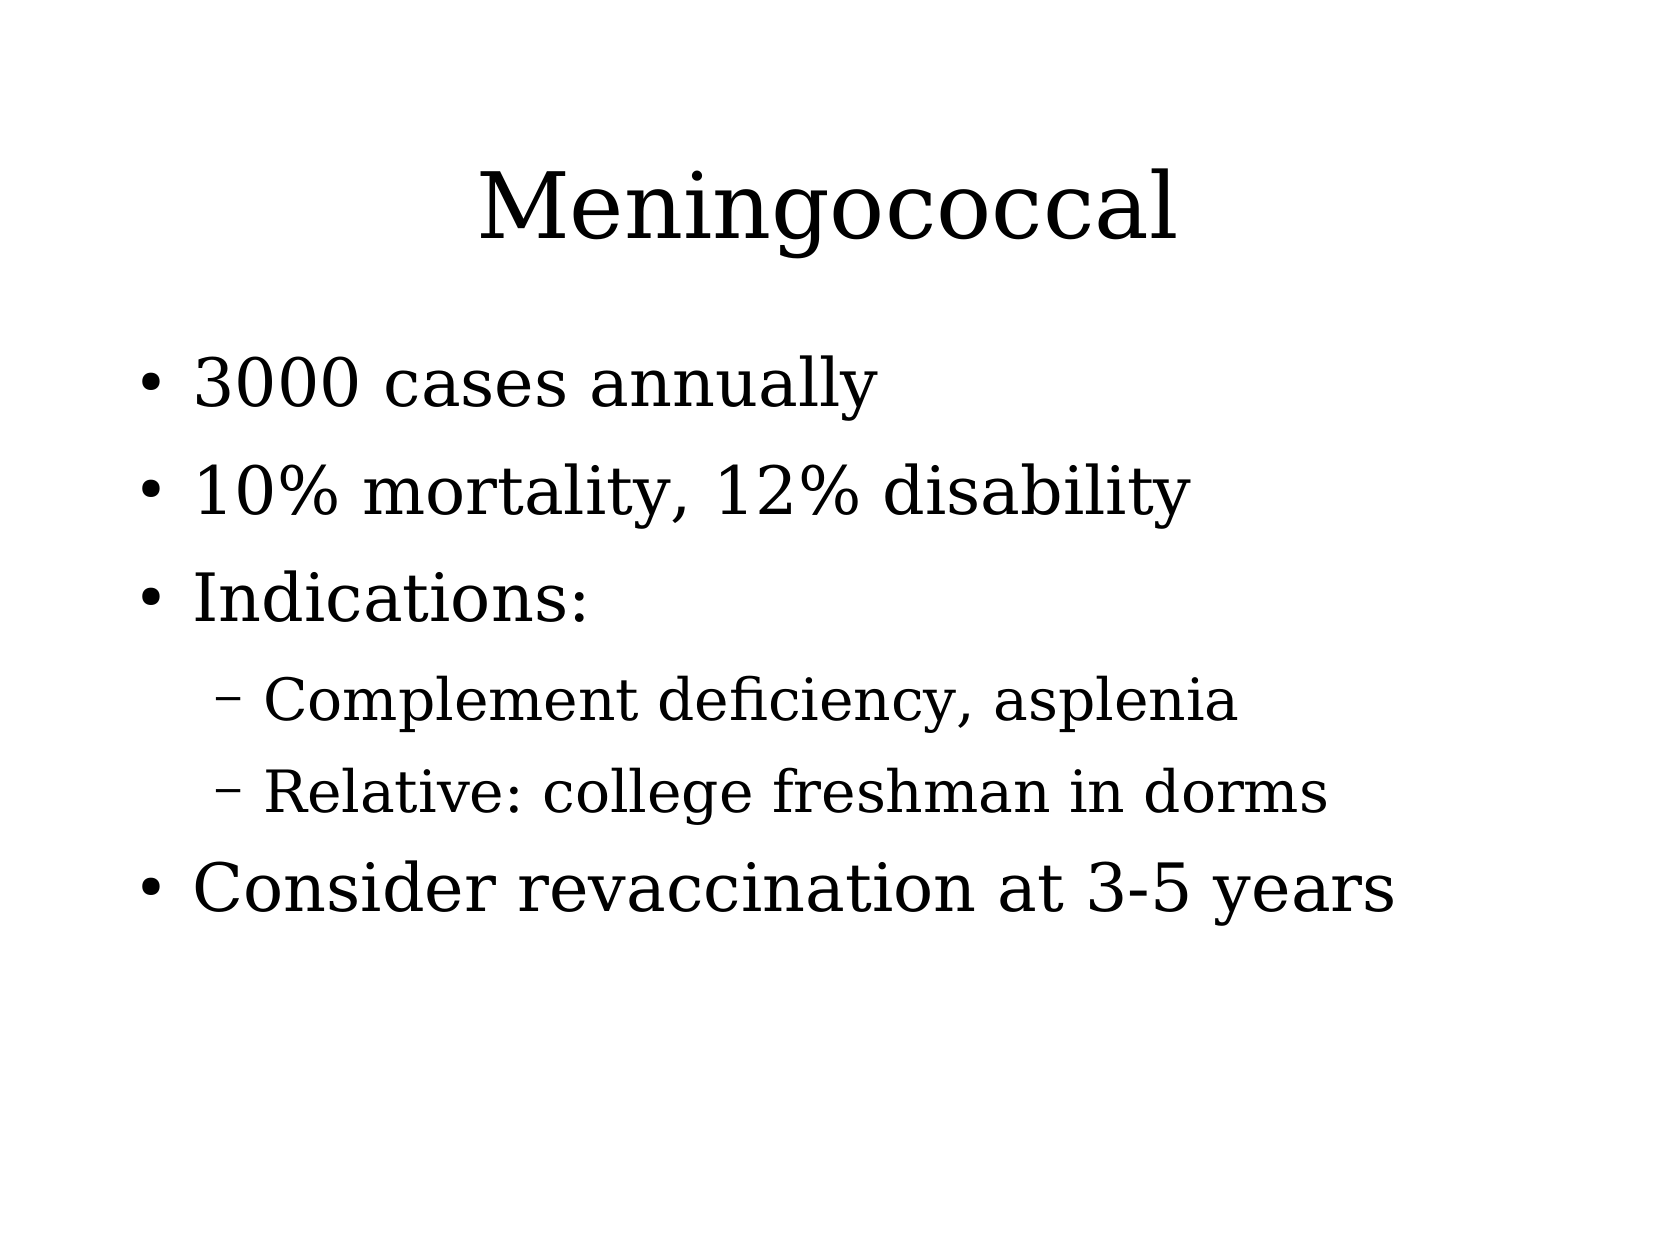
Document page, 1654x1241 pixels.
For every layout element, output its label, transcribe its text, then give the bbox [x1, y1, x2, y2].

title Meningococcal [121, 102, 1534, 311]
list 3000 cases annually 10% mortality, 12% disability Indications: Complement deficiency, asplenia Relative: college freshman in dorms Consider revaccination at 3-5 years [121, 344, 1534, 1127]
